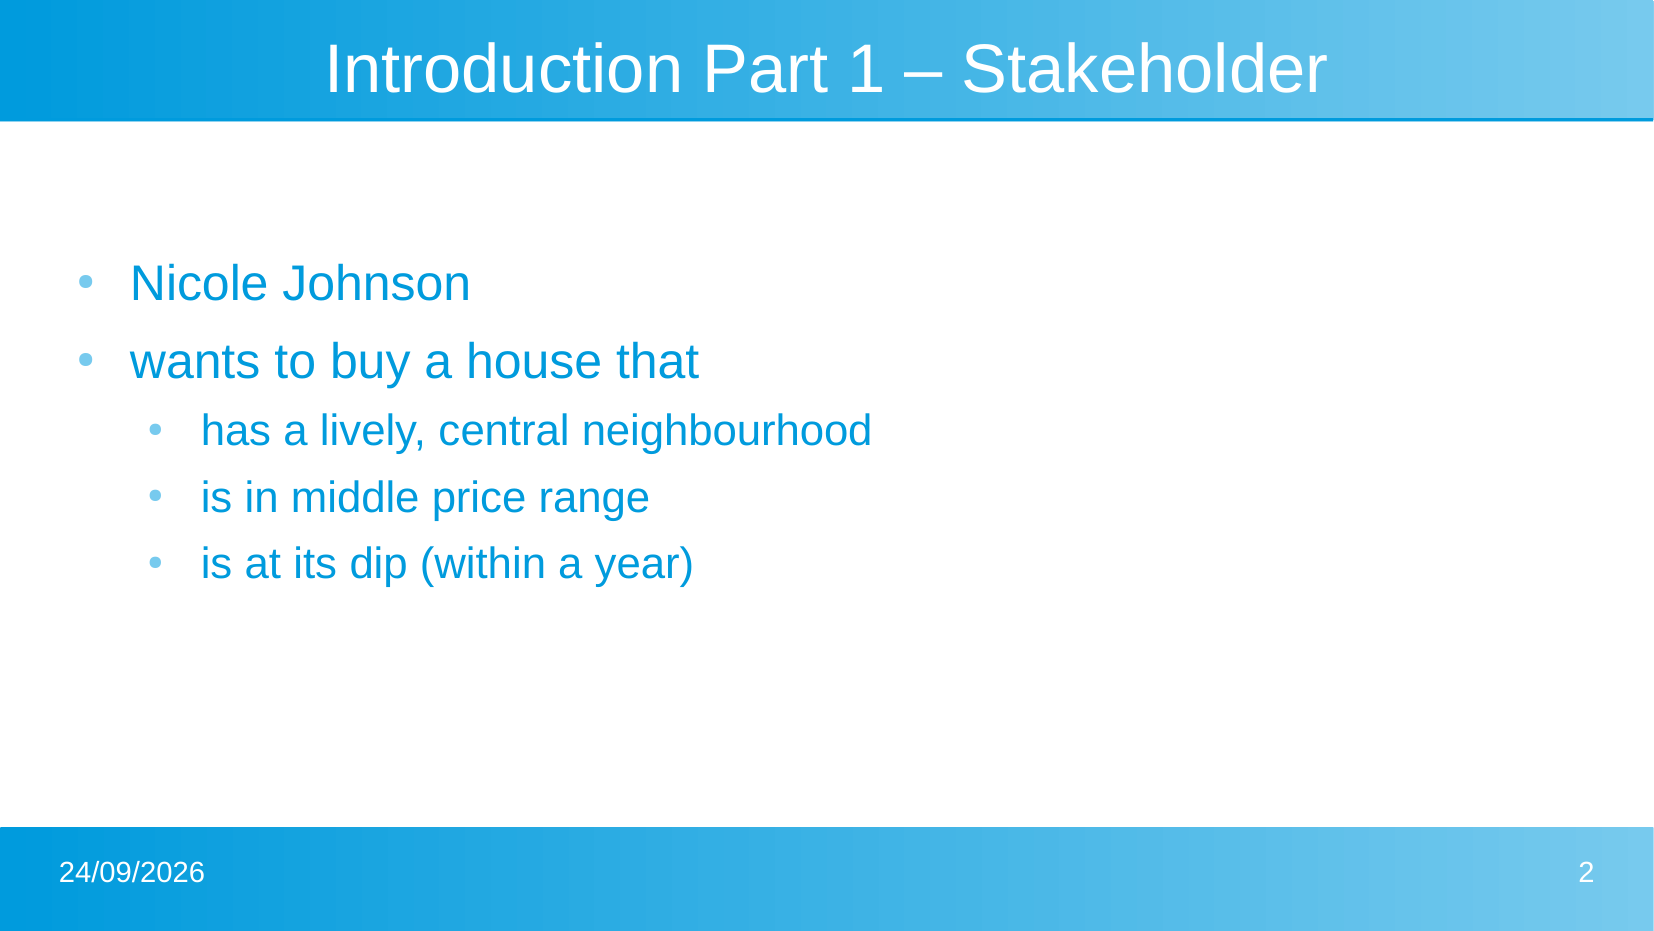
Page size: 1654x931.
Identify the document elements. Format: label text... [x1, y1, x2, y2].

title Introduction Part 1 – Stakeholder [59, 29, 1595, 108]
list Nicole Johnson wants to buy a house that has a lively, central neighbourhood is in middle price range is at its dip (within a year) [59, 177, 1595, 768]
